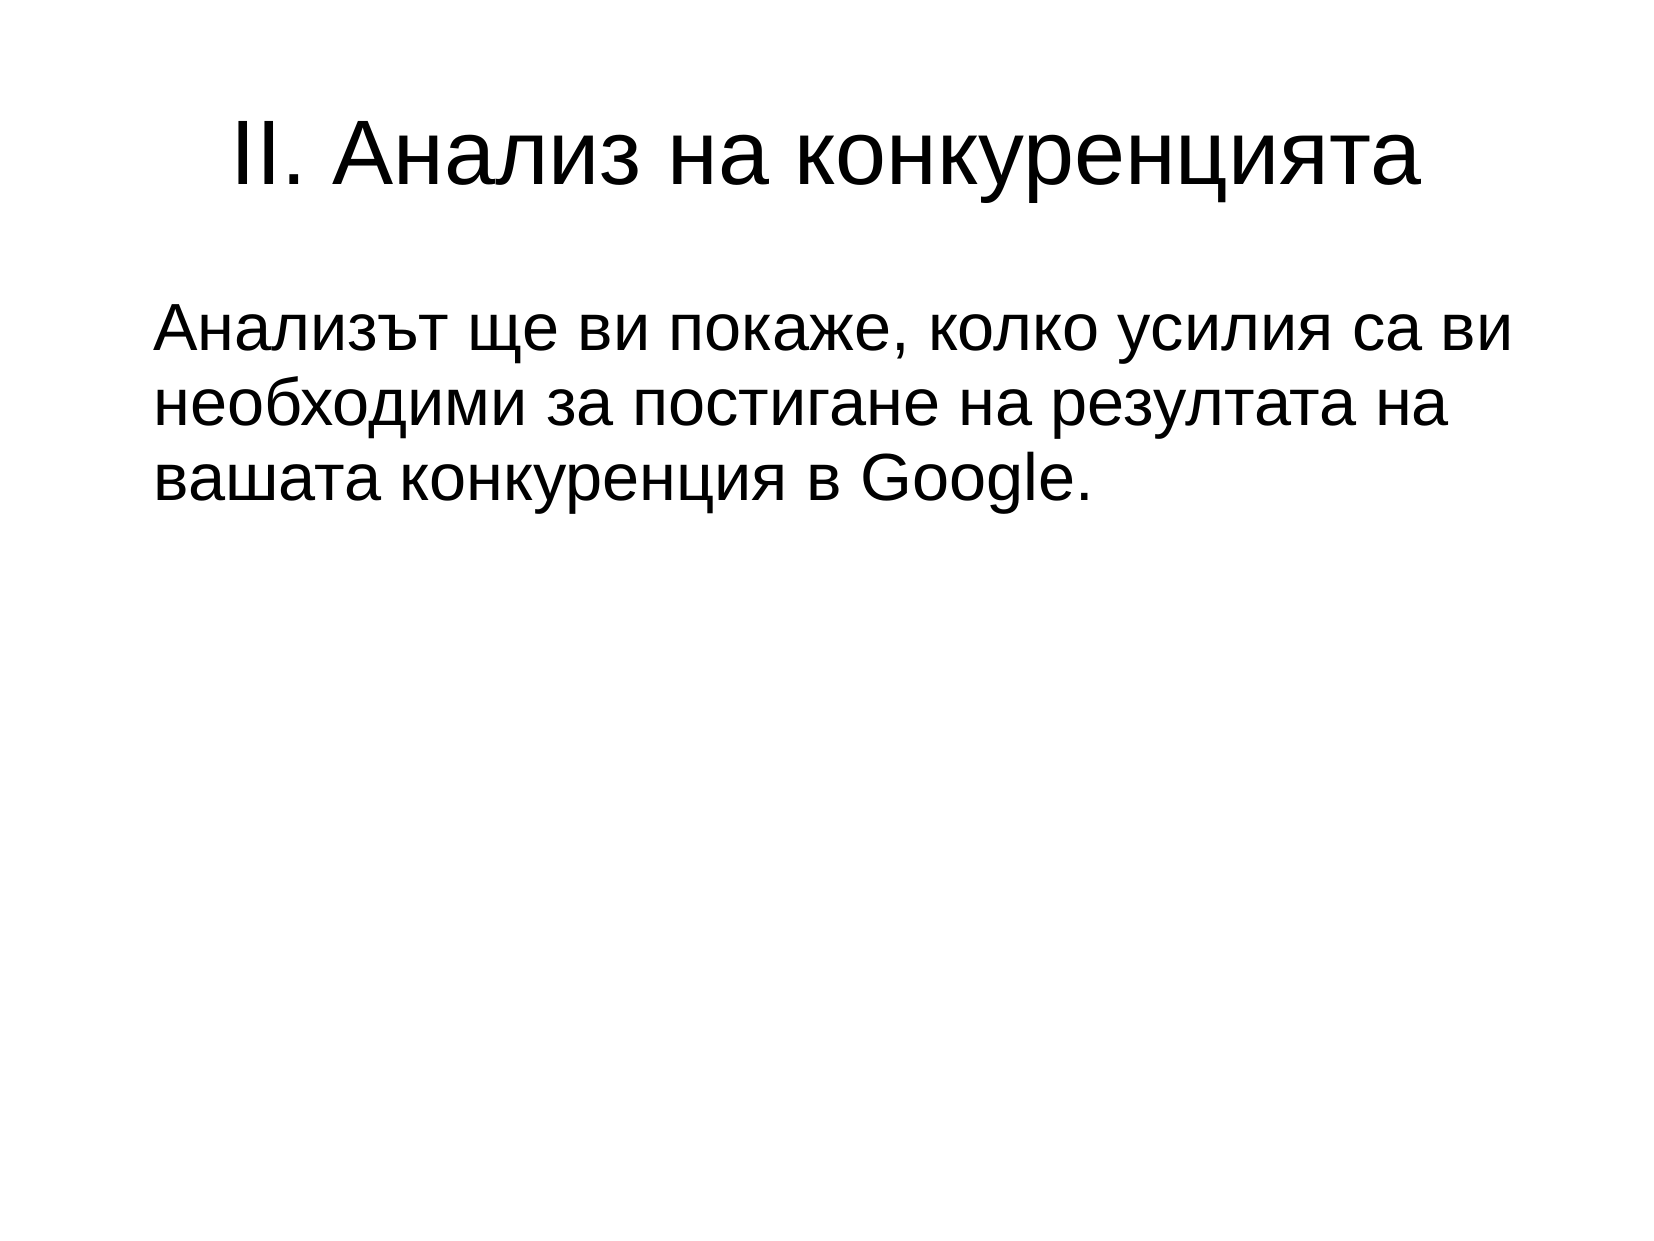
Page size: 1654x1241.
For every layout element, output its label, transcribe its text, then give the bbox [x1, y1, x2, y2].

list Анализът ще ви покаже, колко усилия са ви необходими за постигане на резултата на вашата конкуренция в Google. [82, 290, 1571, 1109]
title II. Анализ на конкуренцията [82, 49, 1571, 257]
